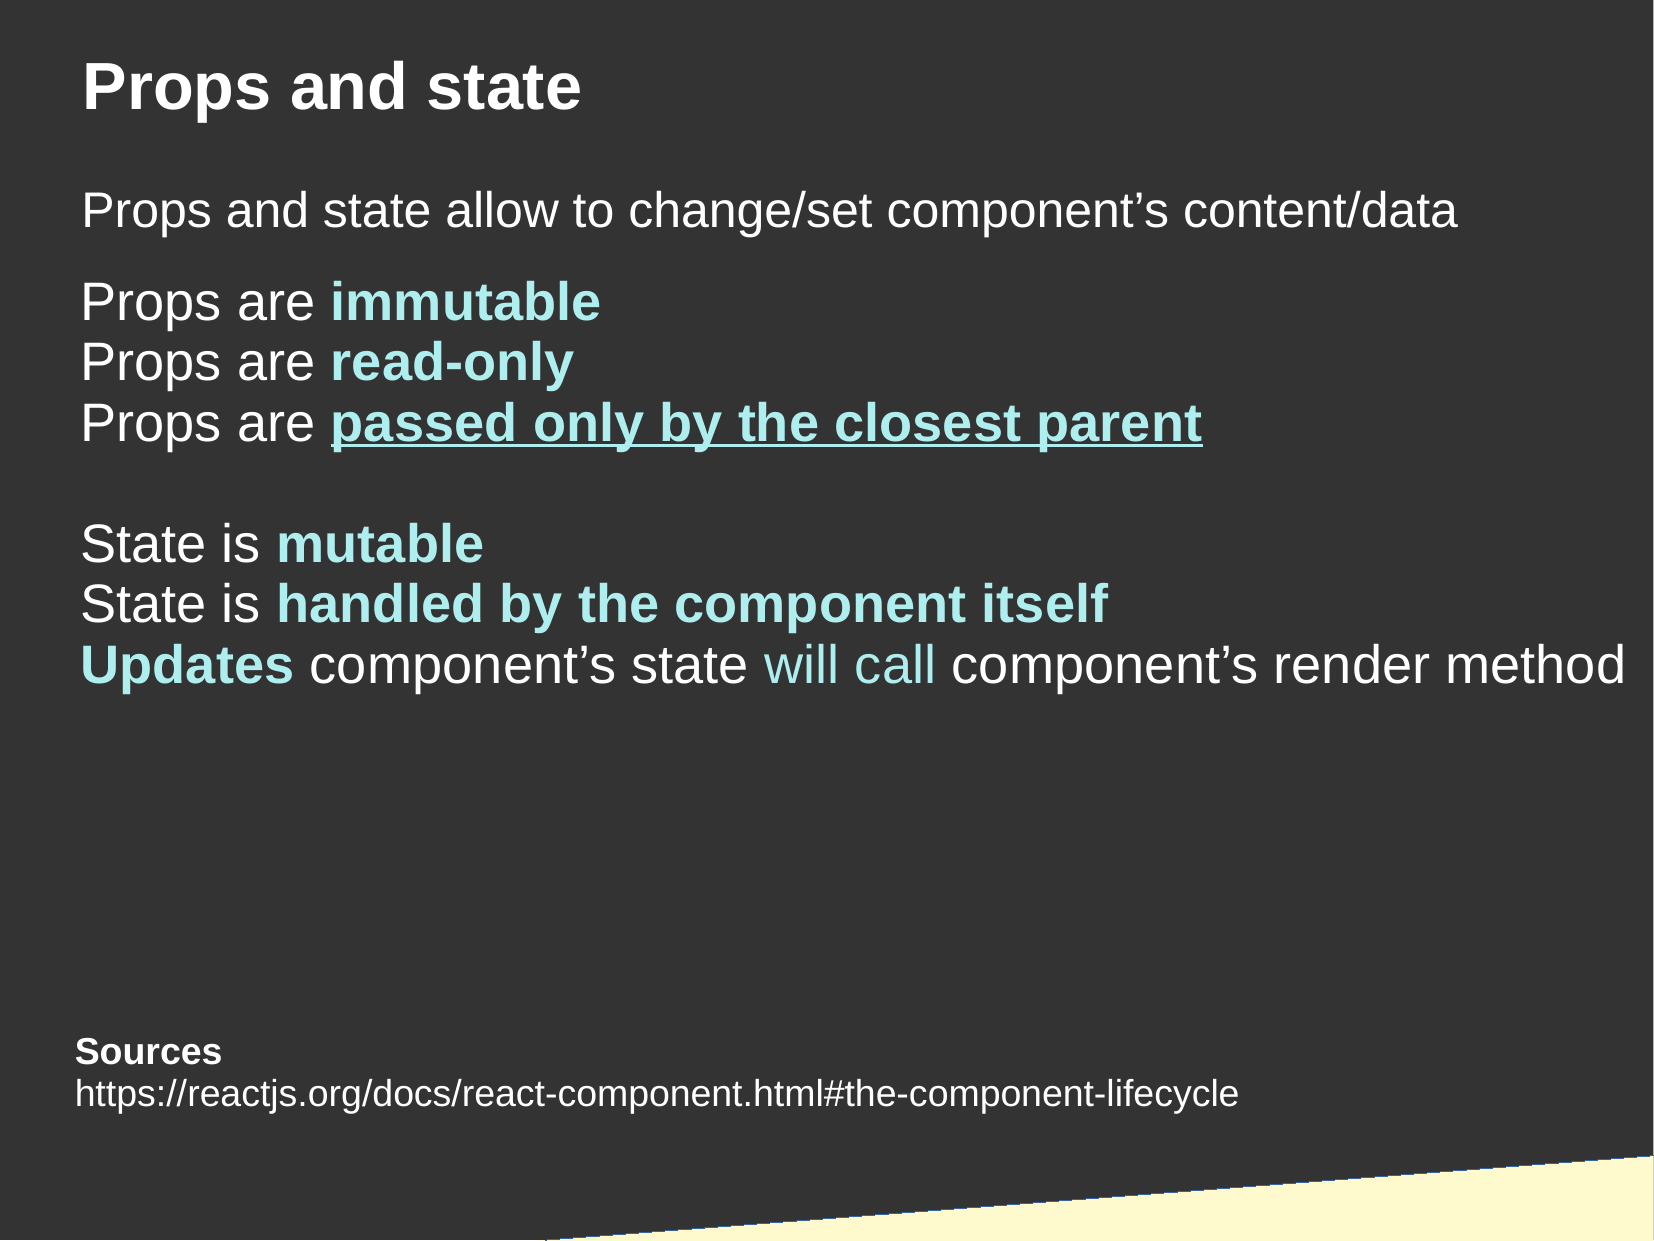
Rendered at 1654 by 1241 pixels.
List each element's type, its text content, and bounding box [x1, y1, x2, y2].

title Props and state [82, 49, 1571, 182]
title Props and state allow to change/set component’s content/data [81, 182, 1591, 256]
text_box [533, 1155, 1654, 1241]
text_box Sources https://reactjs.org/docs/react-component.html#the-component-lifecycle [60, 1023, 1546, 1241]
title Props are immutable Props are read-only Props are passed only by the closest parent State is mutable State is handled by the component itself Updates component’s state will call component’s render method [80, 271, 1653, 931]
